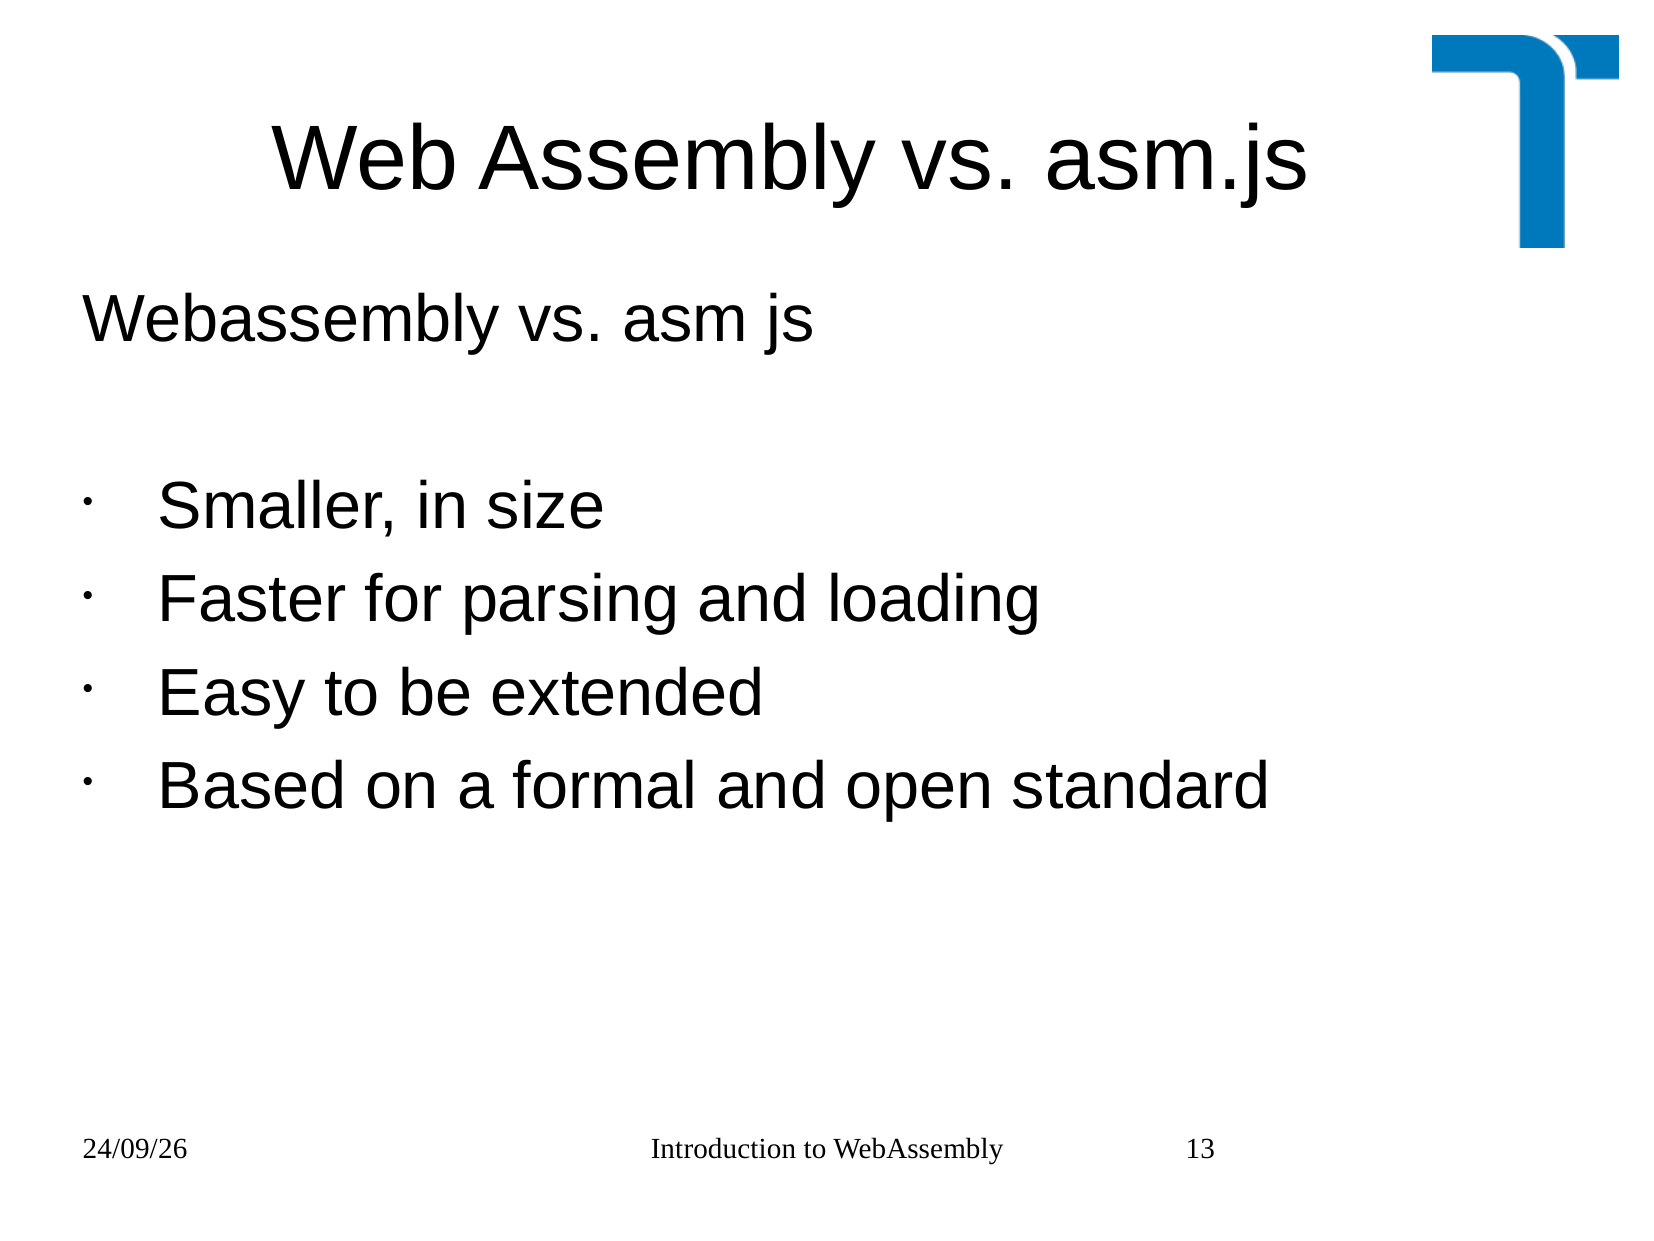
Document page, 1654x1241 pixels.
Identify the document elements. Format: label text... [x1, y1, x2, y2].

list Webassembly vs. asm js Smaller, in size Faster for parsing and loading Easy to be extended Based on a formal and open standard [82, 290, 1571, 1075]
text_box 07/09/2017 [82, 1129, 468, 1216]
title Web Assembly vs. asm.js [82, 49, 1501, 257]
text_box [1185, 1129, 1571, 1216]
text_box Introduction to WebAssembly [565, 1129, 1090, 1216]
